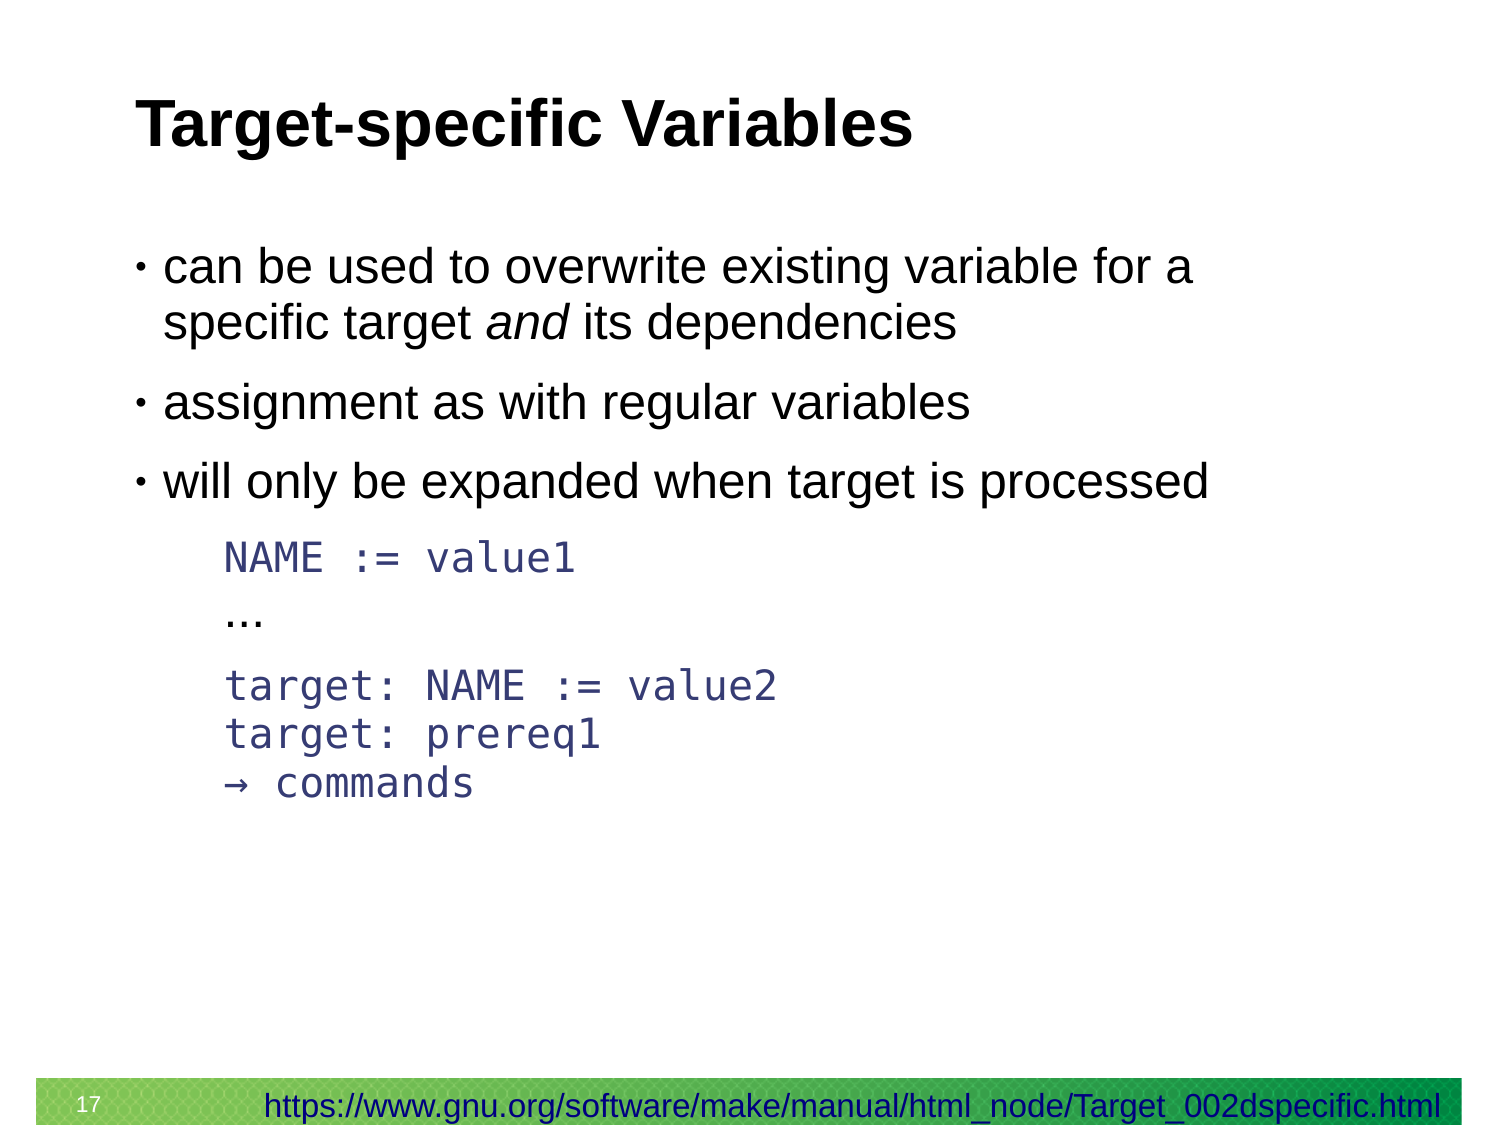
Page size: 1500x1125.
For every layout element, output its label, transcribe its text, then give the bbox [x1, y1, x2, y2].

text_box https://www.gnu.org/software/make/manual/html_node/Target_002dspecific.html [249, 1080, 1469, 1125]
list can be used to overwrite existing variable for a specific target and its dependencies assignment as with regular variables will only be expanded when target is processed NAME := value1 ... target: NAME := value2 target: prereq1 → commands [135, 238, 1372, 982]
title Target-specific Variables [135, 41, 1372, 204]
picture [36, 1078, 1462, 1125]
